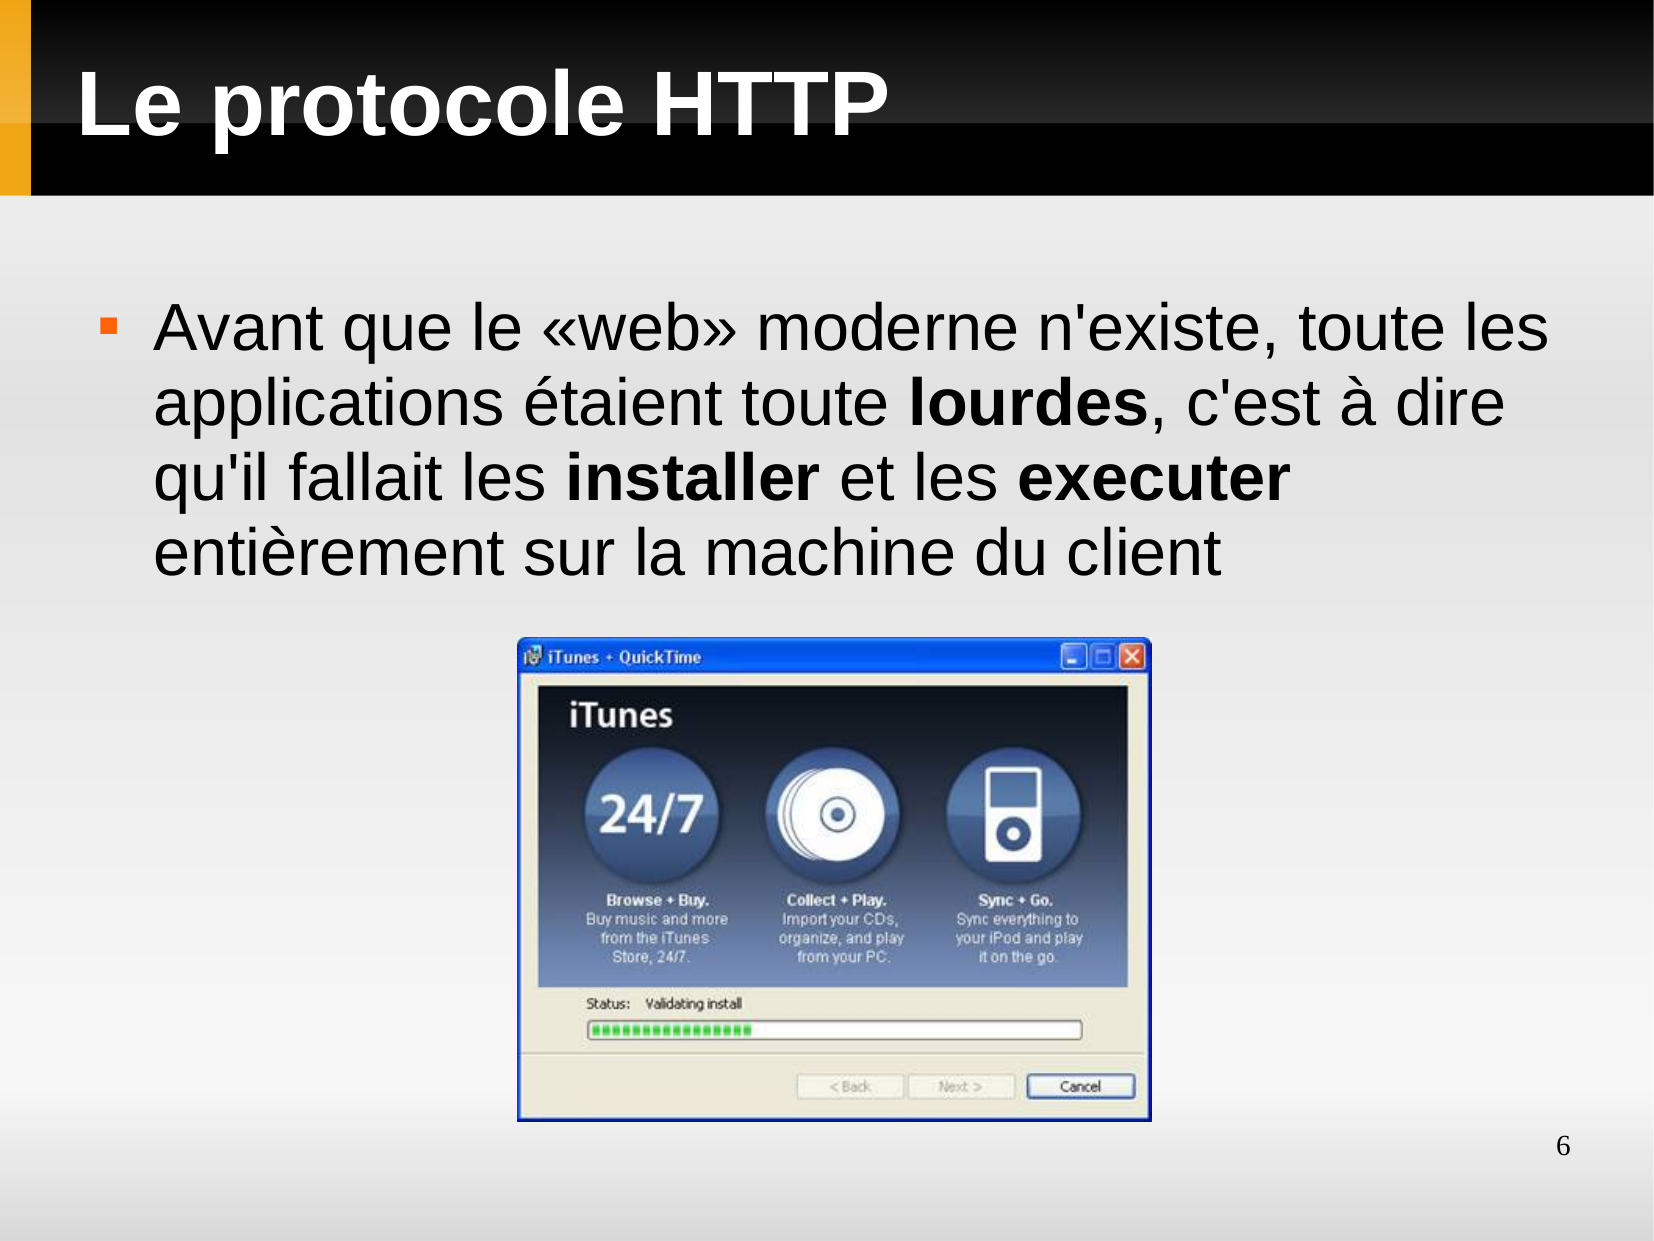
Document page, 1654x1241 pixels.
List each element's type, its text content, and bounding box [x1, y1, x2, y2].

list Avant que le «web» moderne n'existe, toute les applications étaient toute lourdes, c'est à dire qu'il fallait les installer et les executer entièrement sur la machine du client [82, 290, 1571, 1109]
title Le protocole HTTP [76, 0, 1565, 208]
picture [0, 0, 1654, 1241]
